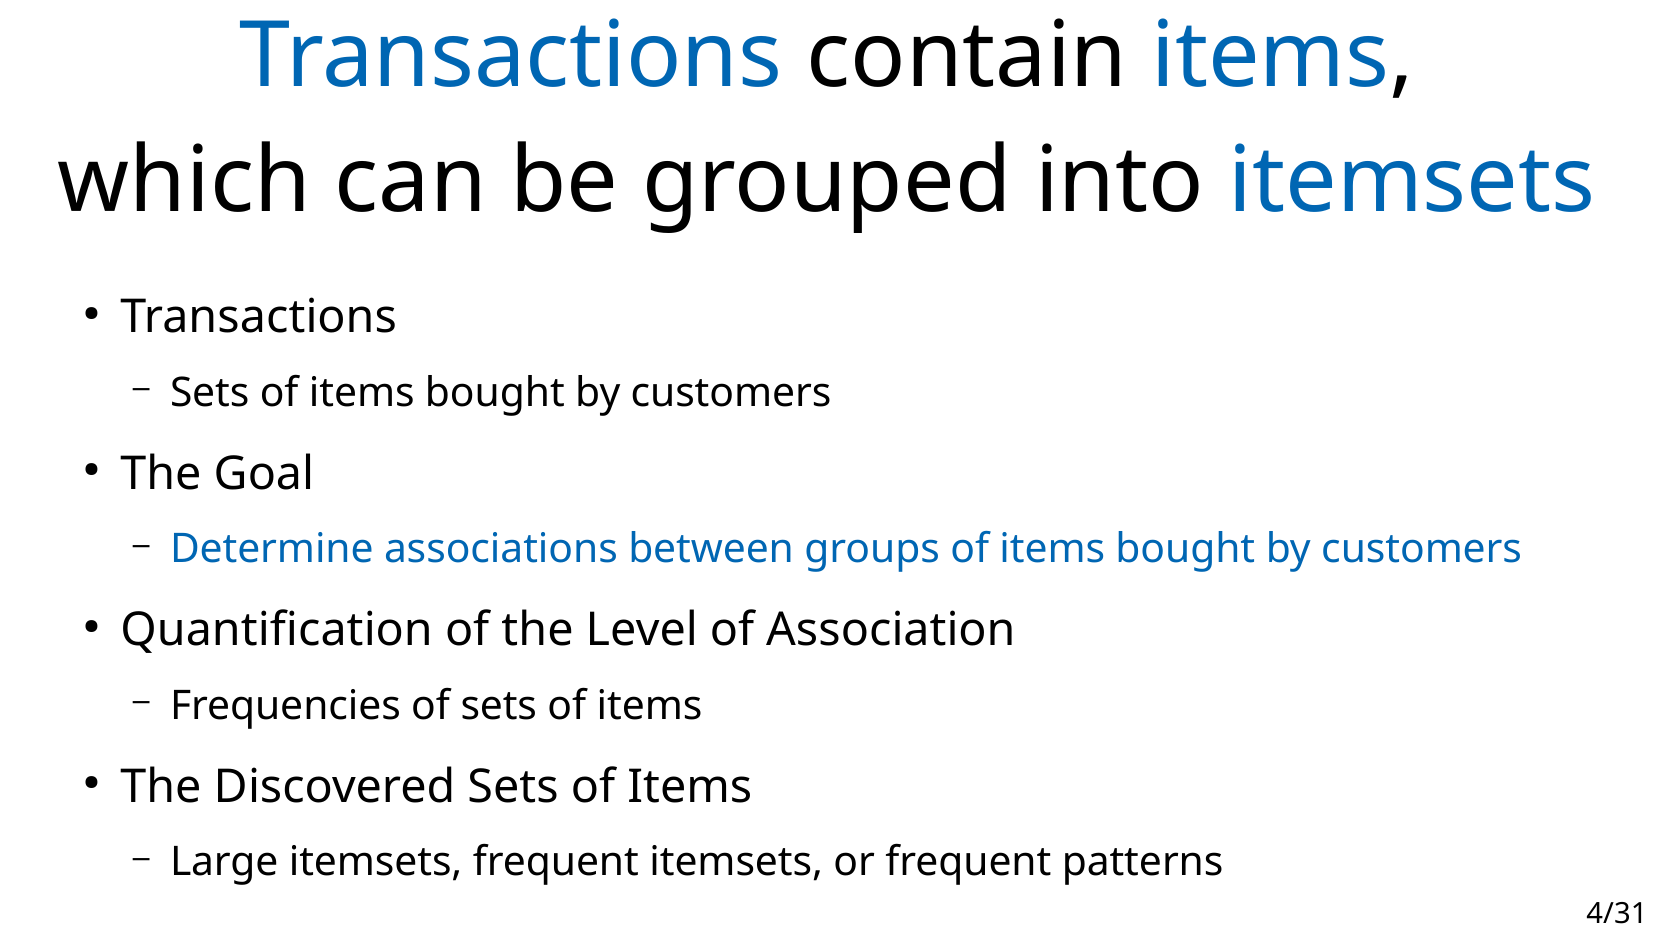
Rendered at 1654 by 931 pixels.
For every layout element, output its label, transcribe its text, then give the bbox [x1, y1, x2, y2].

title Transactions contain items, which can be grouped into itemsets [4, 0, 1650, 243]
list Transactions Sets of items bought by customers The Goal Determine associations between groups of items bought by customers Quantification of the Level of Association Frequencies of sets of items The Discovered Sets of Items Large itemsets, frequent itemsets, or frequent patterns [70, 282, 1559, 890]
